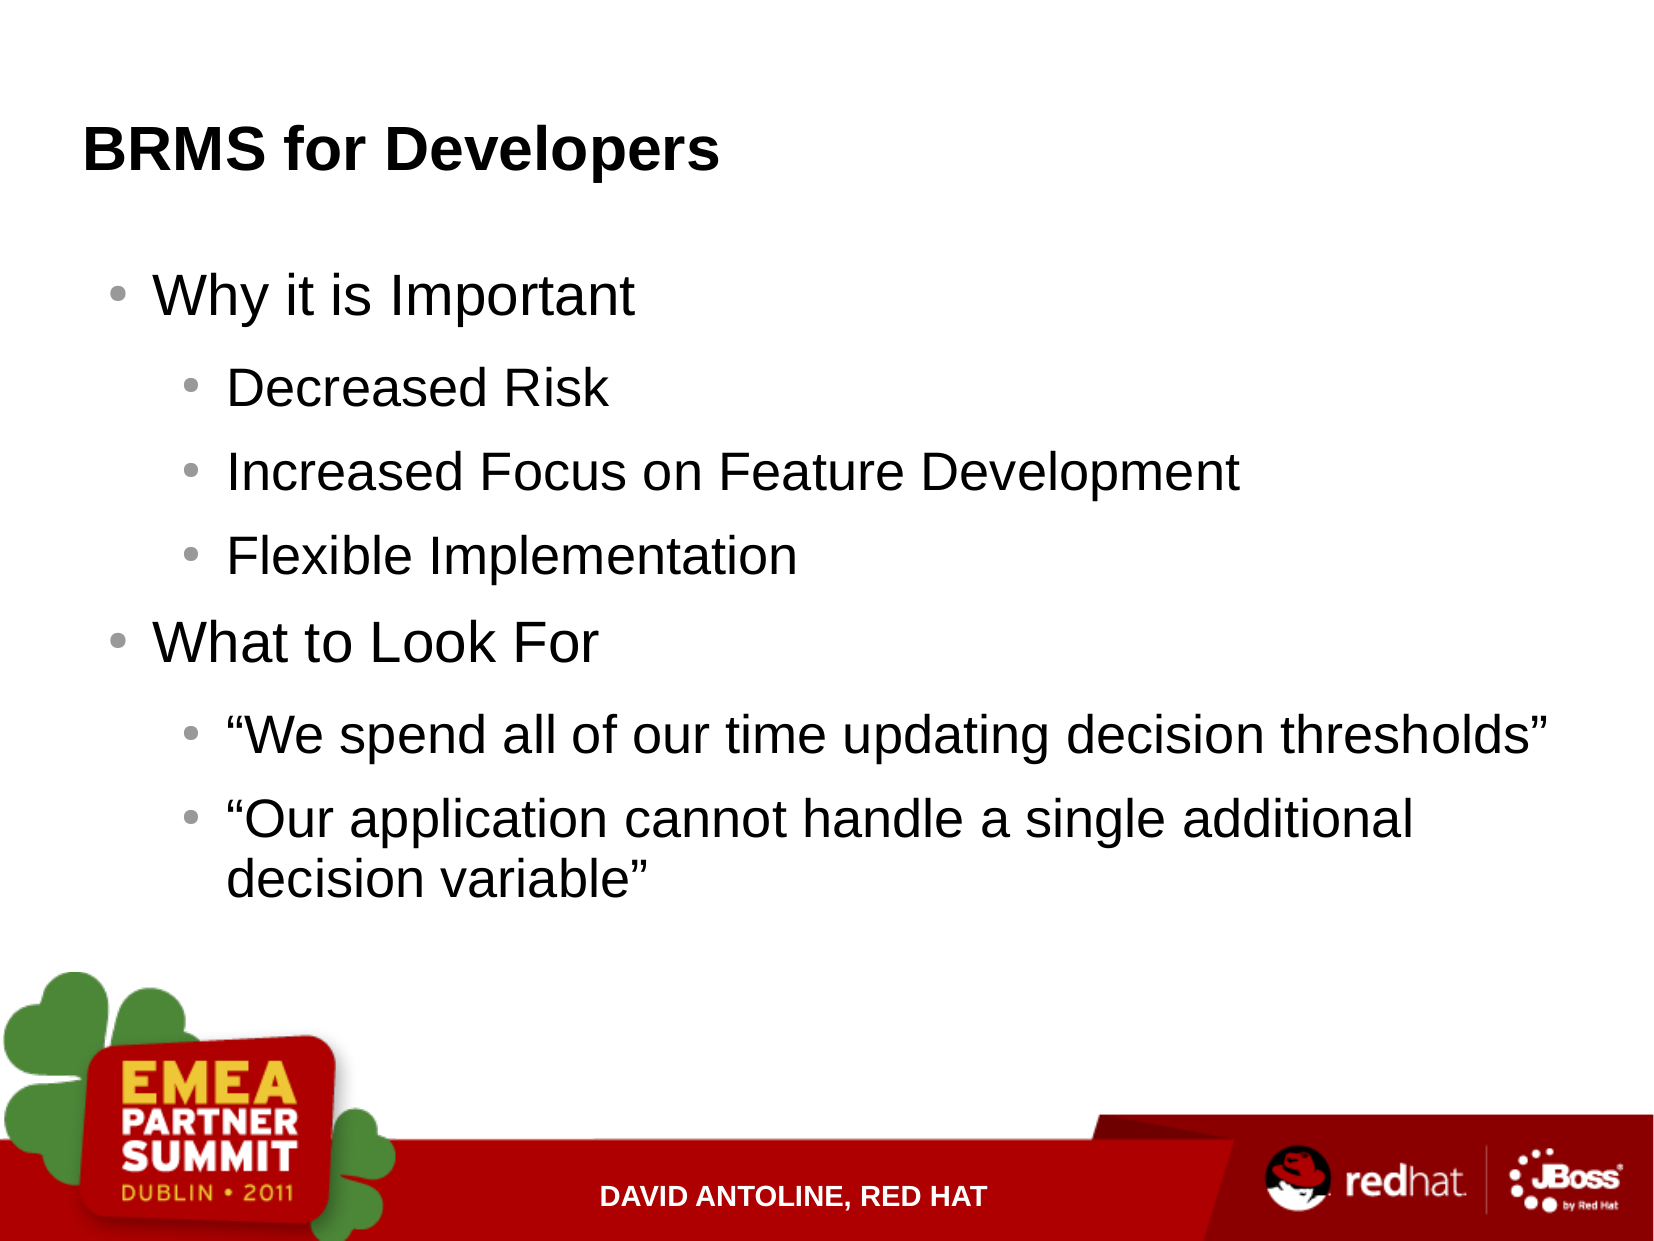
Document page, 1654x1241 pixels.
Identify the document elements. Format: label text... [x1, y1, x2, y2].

list Why it is Important Decreased Risk Increased Focus on Feature Development Flexible Implementation What to Look For “We spend all of our time updating decision thresholds” “Our application cannot handle a single additional decision variable” [92, 262, 1581, 1042]
title BRMS for Developers [82, 55, 1571, 243]
picture [0, 972, 1654, 1241]
